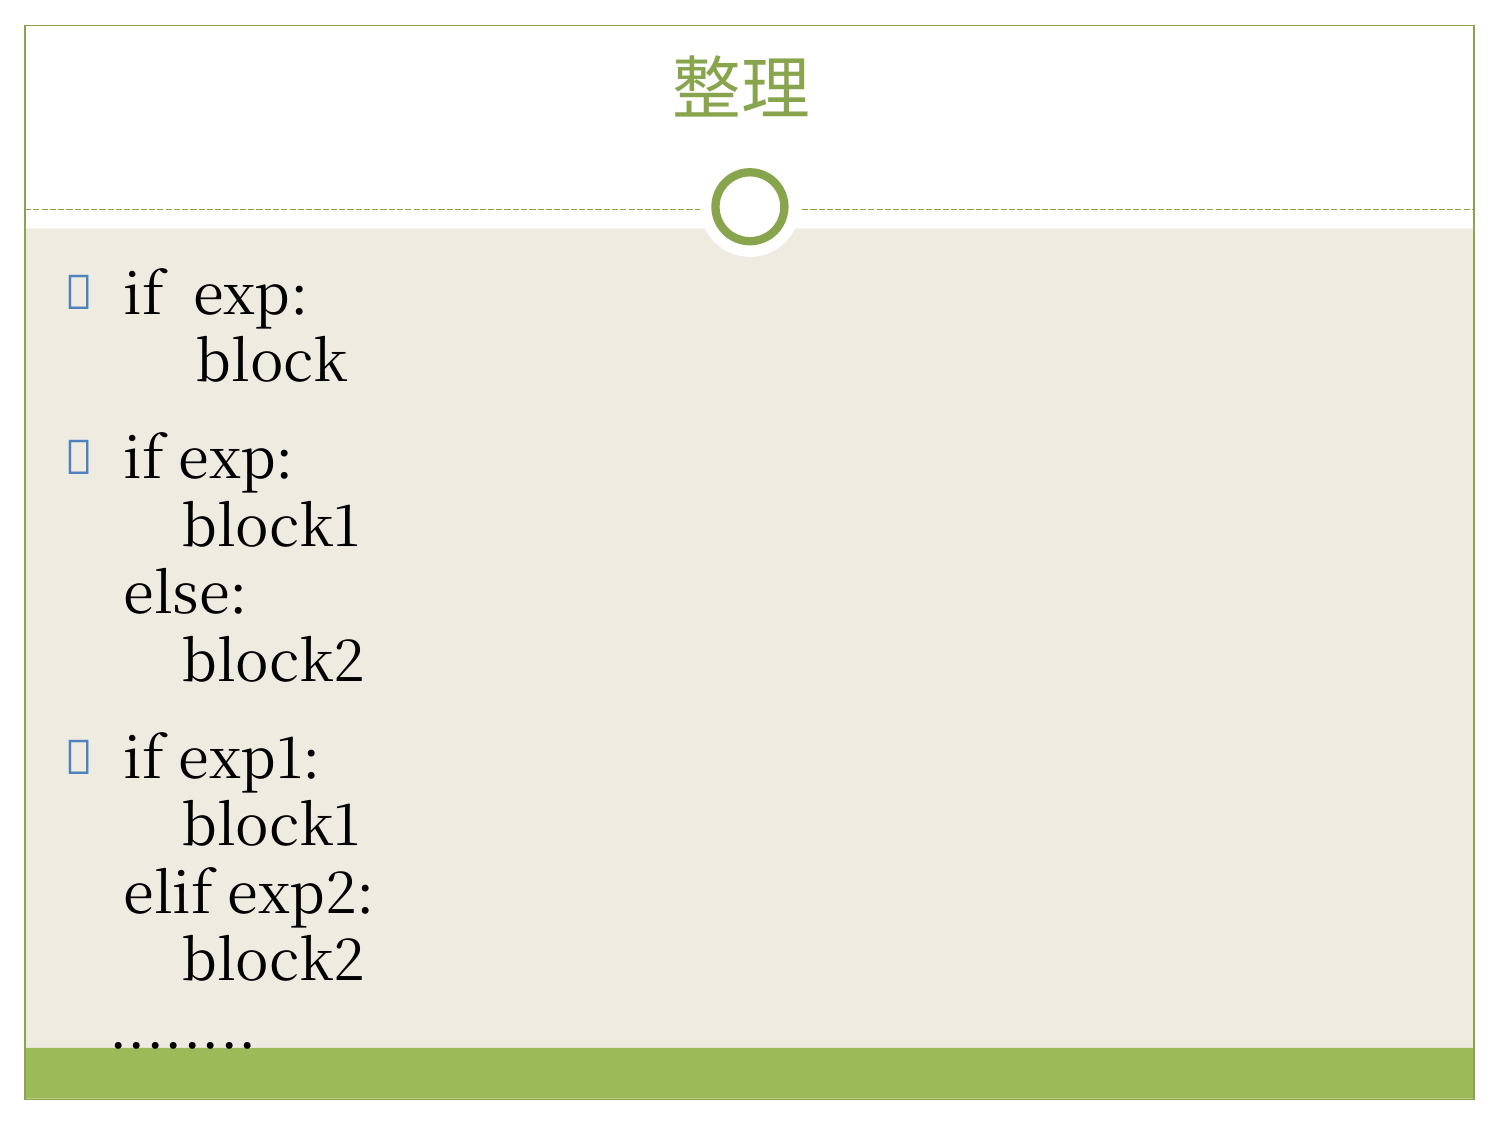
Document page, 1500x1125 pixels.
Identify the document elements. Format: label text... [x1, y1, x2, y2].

title 整理 [49, 37, 1450, 162]
list if exp: block if exp: block1 else: block2 if exp1: block1 elif exp2: block2 ........ [49, 250, 1430, 1001]
